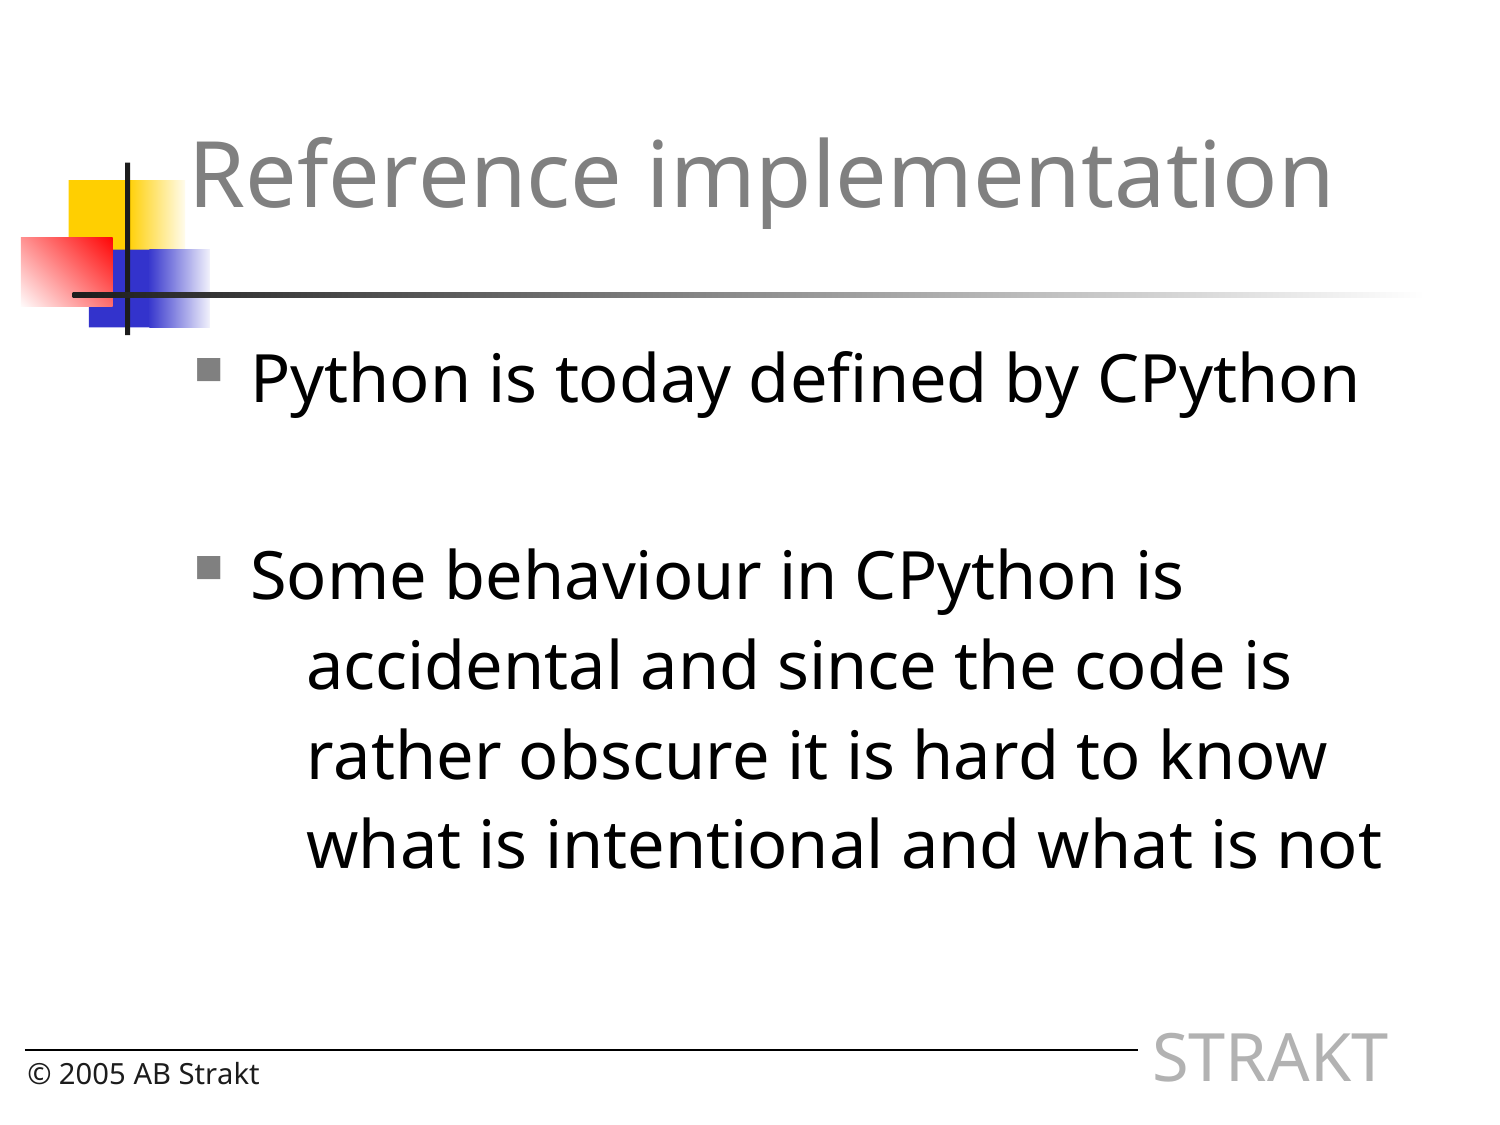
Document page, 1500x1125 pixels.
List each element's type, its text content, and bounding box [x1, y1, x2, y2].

list Python is today defined by CPython Some behaviour in CPython is accidental and since the code is rather obscure it is hard to know what is intentional and what is not [193, 331, 1469, 1007]
title Reference implementation [188, 53, 1468, 289]
